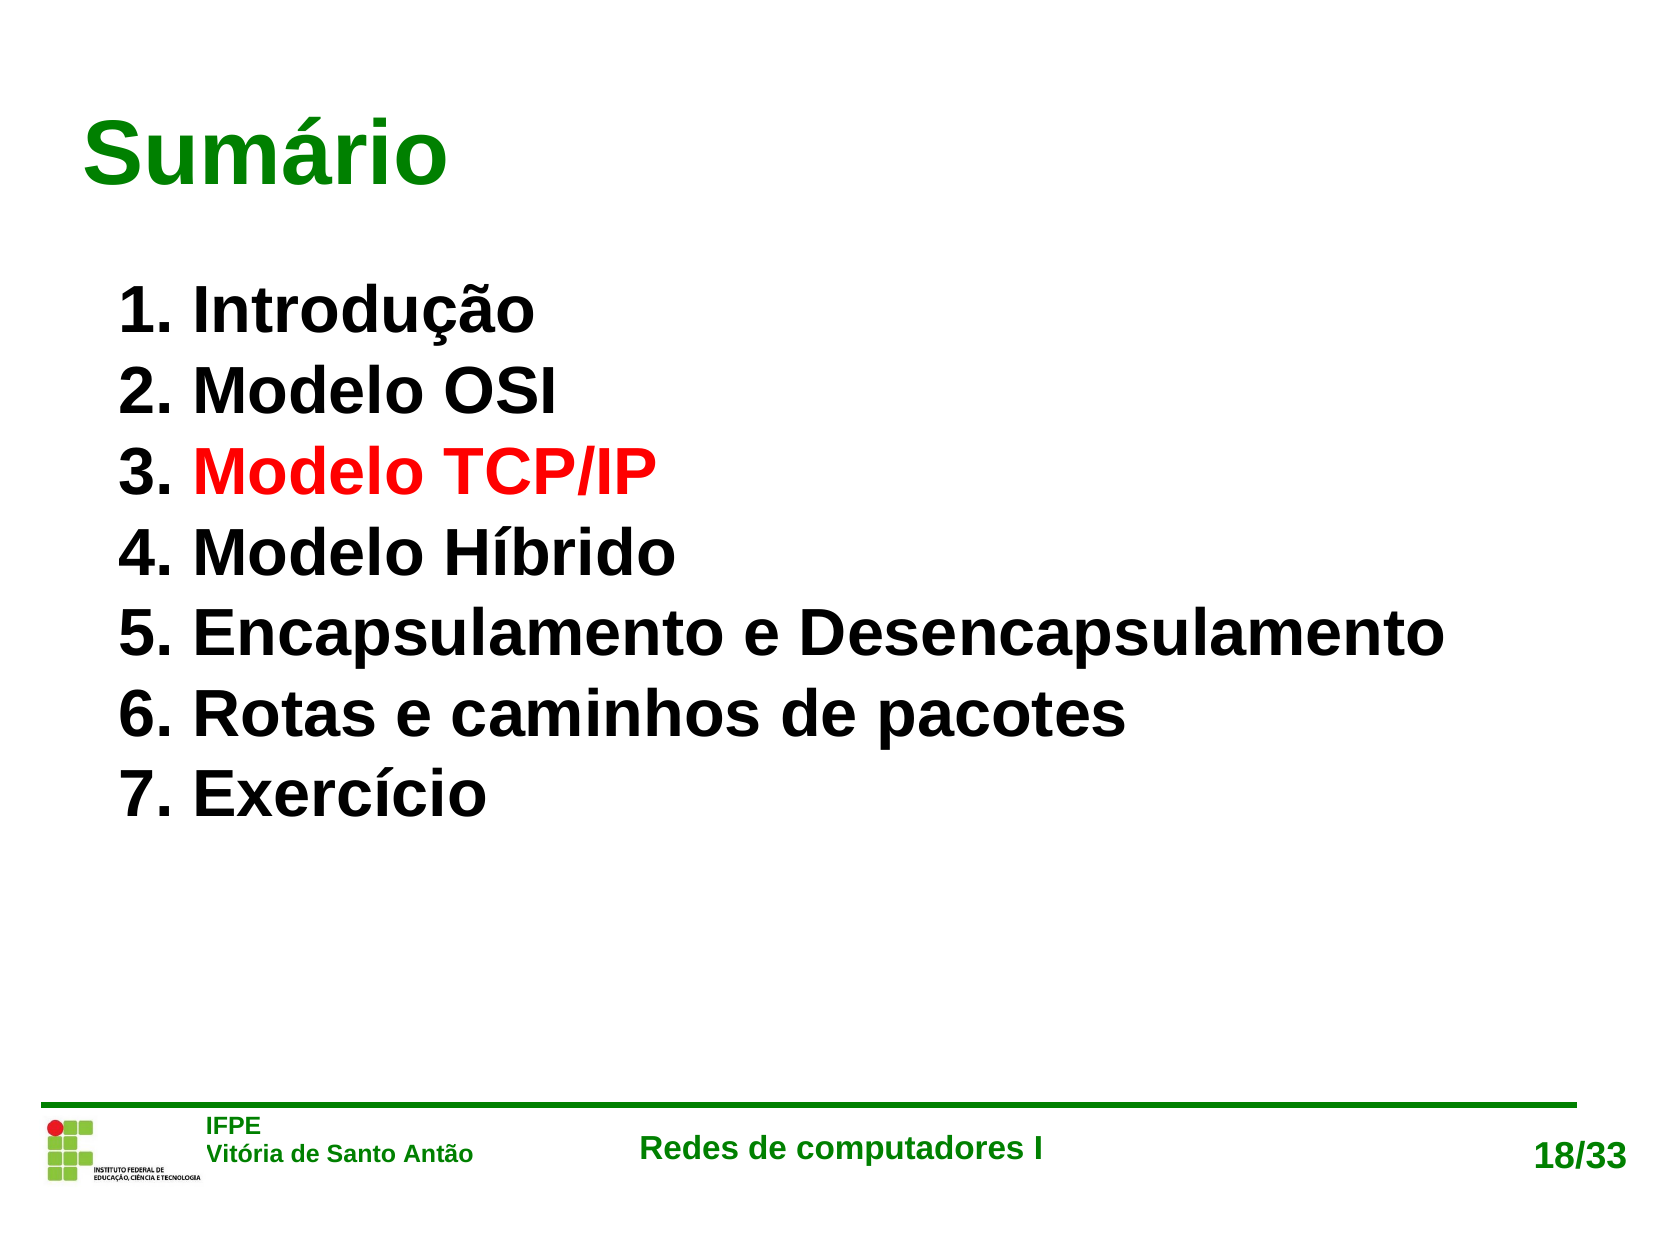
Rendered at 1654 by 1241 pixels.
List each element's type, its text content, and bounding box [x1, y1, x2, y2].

title Sumário [82, 49, 1571, 257]
list Introdução Modelo OSI Modelo TCP/IP Modelo Híbrido Encapsulamento e Desencapsulamento Rotas e caminhos de pacotes Exercício [82, 272, 1571, 1091]
picture [39, 1111, 207, 1191]
